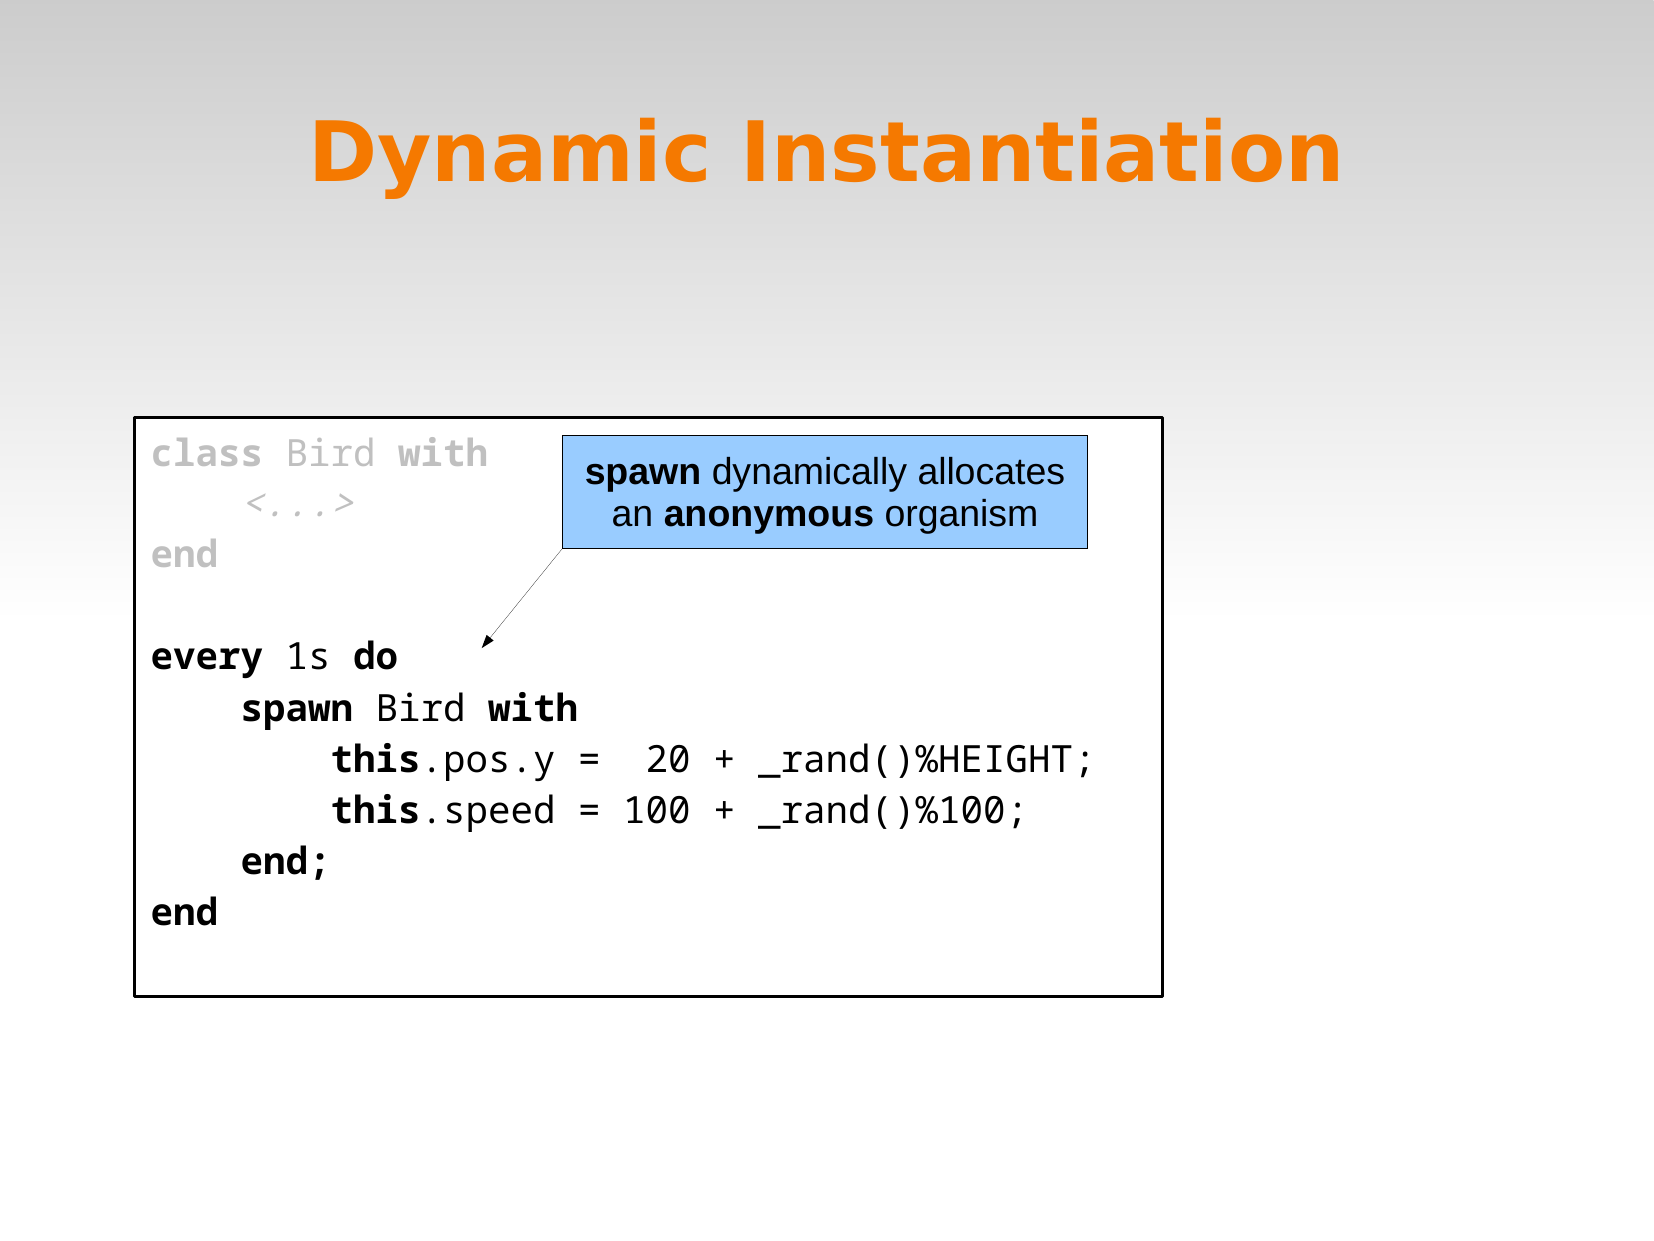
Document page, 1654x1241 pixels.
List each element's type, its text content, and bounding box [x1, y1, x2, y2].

text_box spawn dynamically allocates an anonymous organism [562, 435, 1088, 549]
text_box class Bird with <...> end every 1s do spawn Bird with this.pos.y = 20 + _rand()%HEIGHT; this.speed = 100 + _rand()%100; end; end [134, 417, 1163, 927]
title Dynamic Instantiation [82, 49, 1571, 257]
